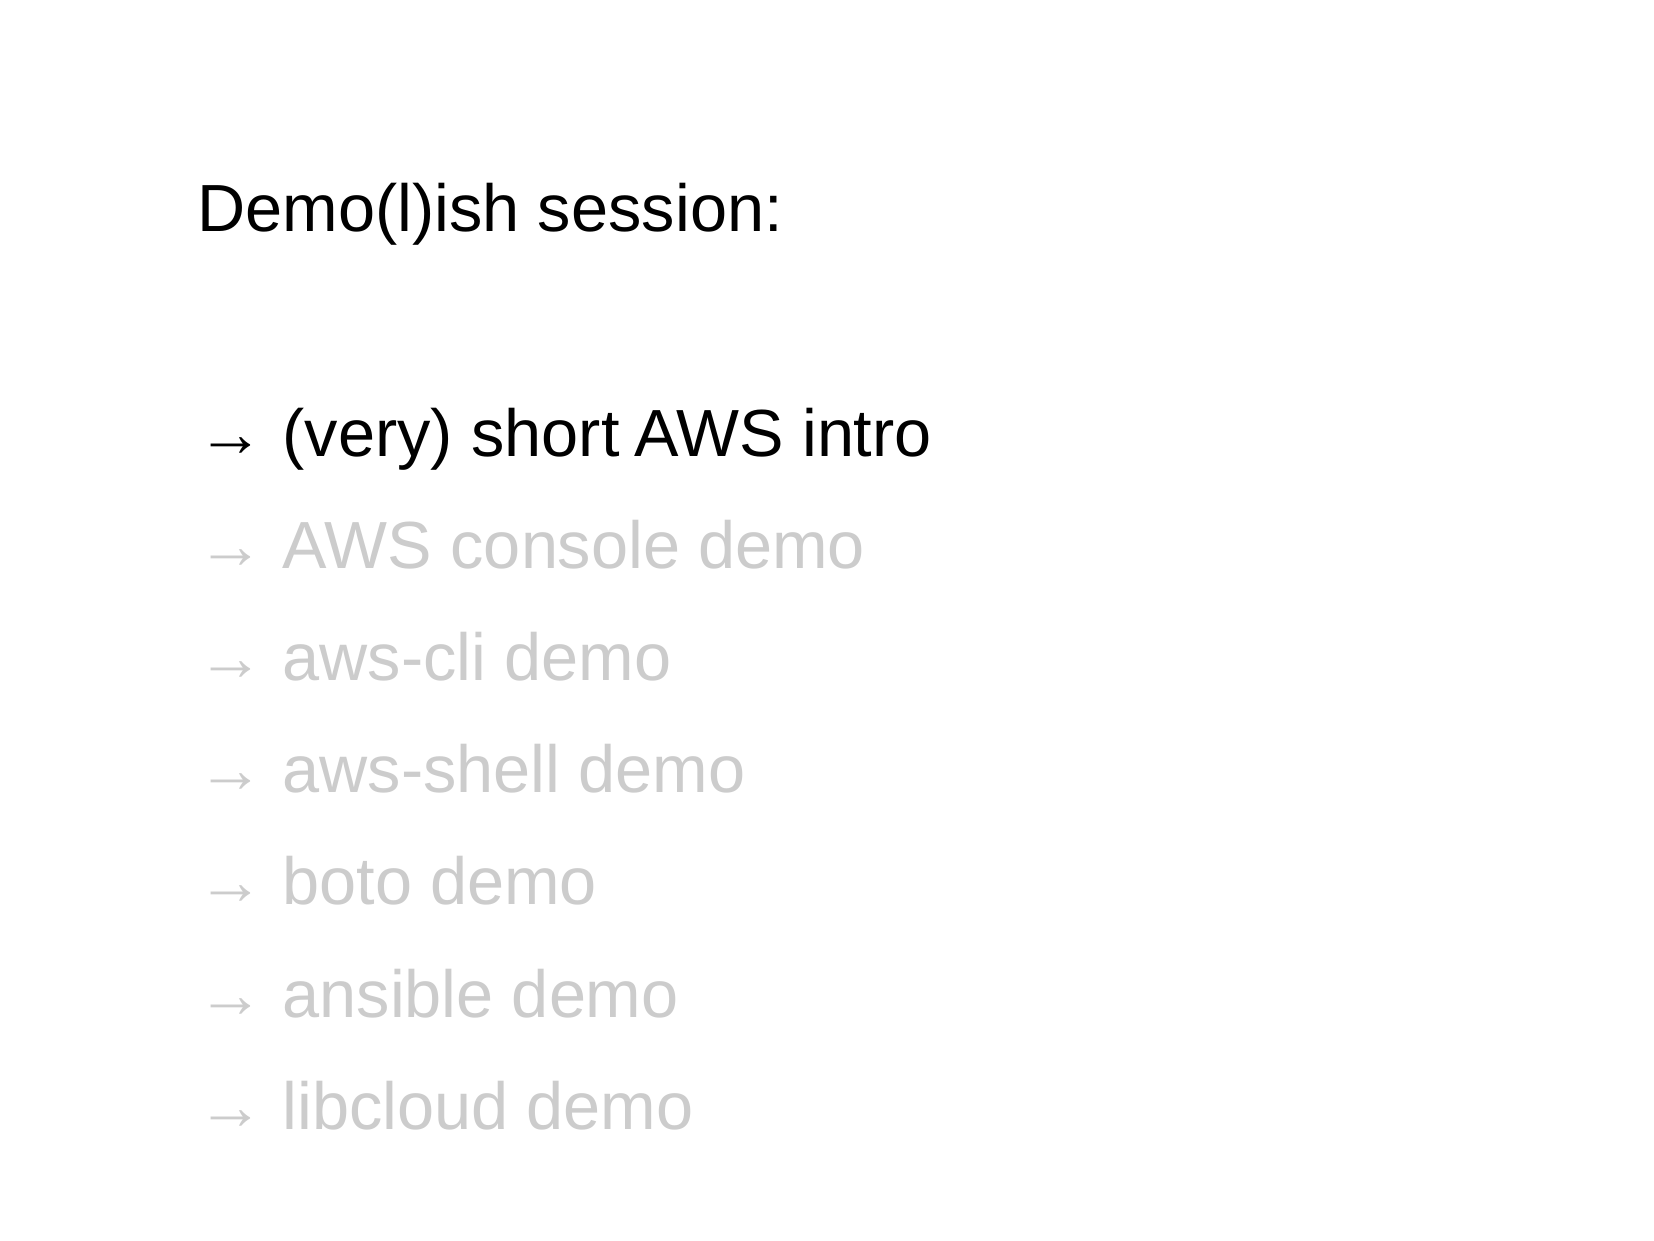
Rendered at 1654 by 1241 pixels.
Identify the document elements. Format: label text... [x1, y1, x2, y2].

text_box Demo(l)ish session: → (very) short AWS intro → AWS console demo → aws-cli demo → aws-shell demo → boto demo → ansible demo → libcloud demo [182, 126, 1471, 1114]
